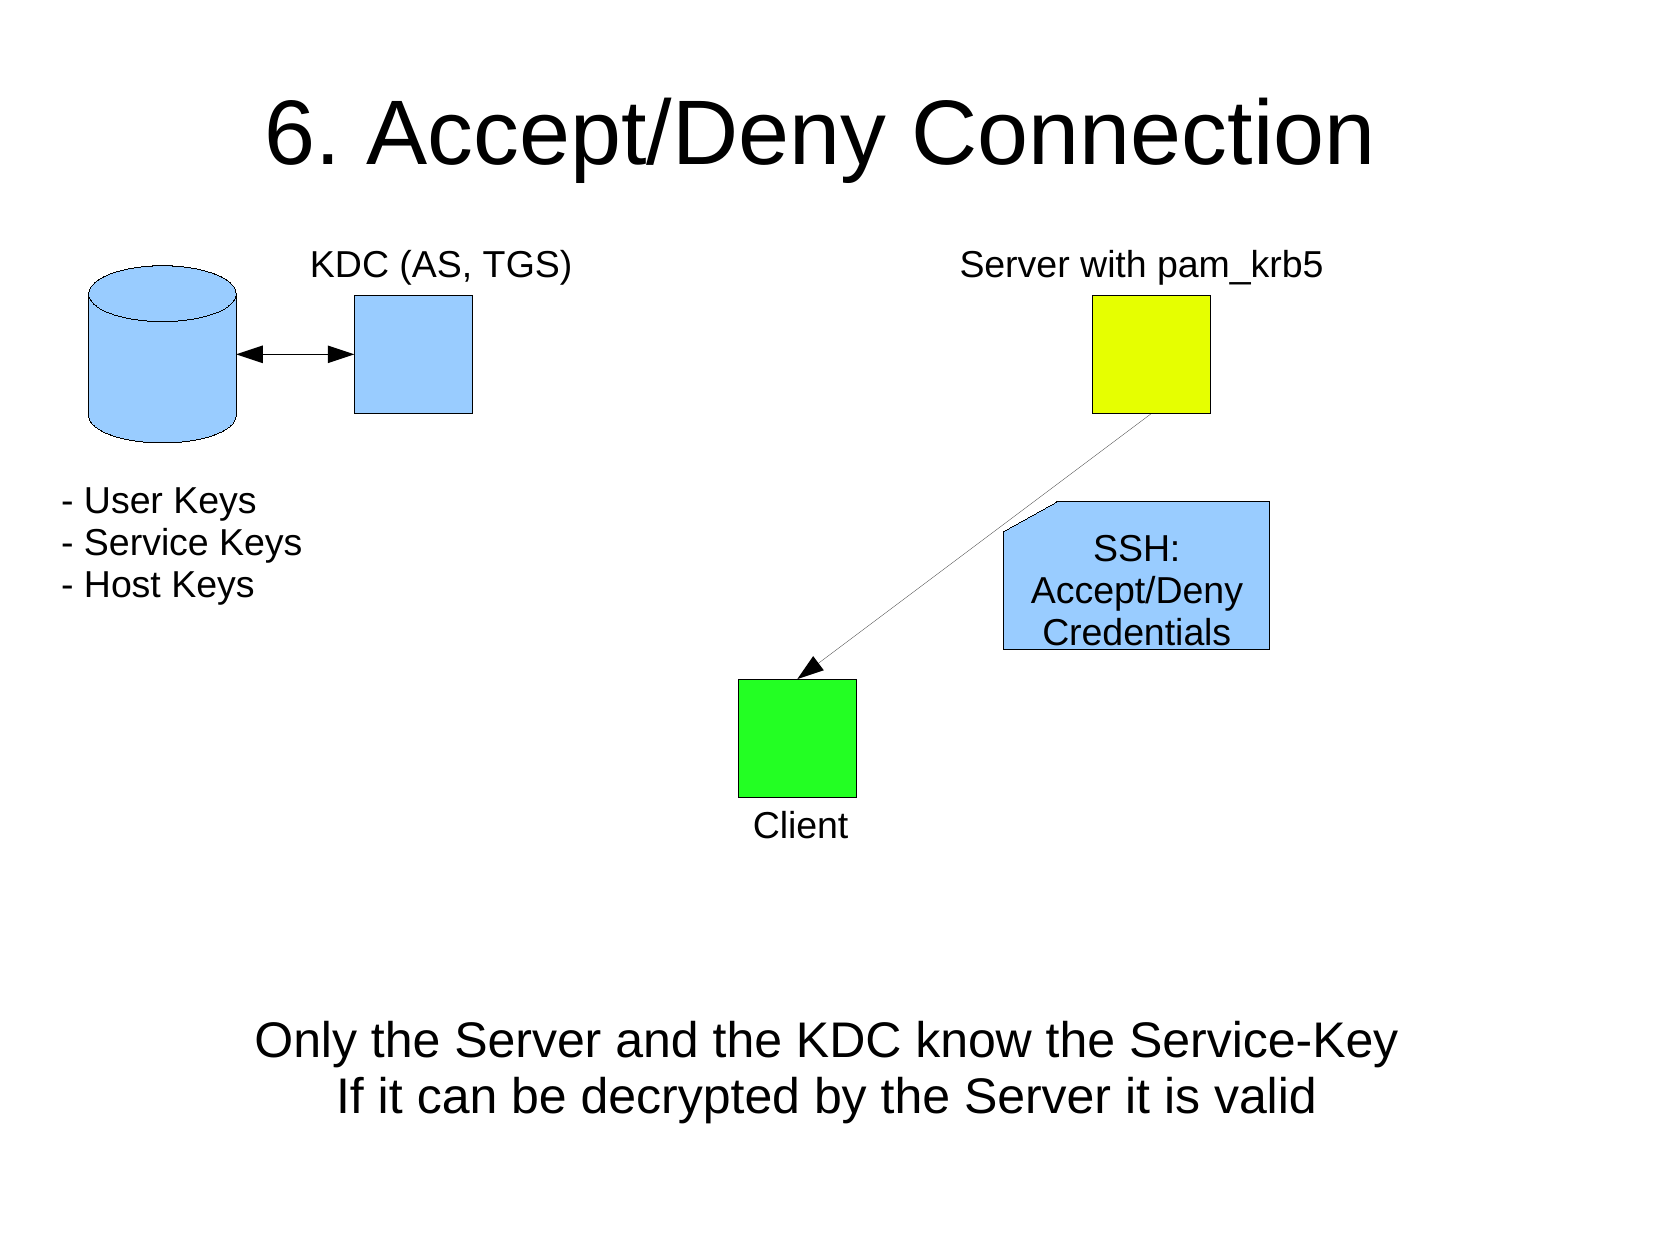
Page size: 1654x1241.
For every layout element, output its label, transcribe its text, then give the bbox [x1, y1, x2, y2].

text_box Client [738, 797, 886, 855]
text_box Server with pam_krb5 [944, 236, 1359, 294]
text_box [738, 679, 857, 797]
text_box [88, 265, 237, 443]
text_box - User Keys - Service Keys - Host Keys [46, 472, 314, 614]
text_box [354, 295, 473, 414]
text_box KDC (AS, TGS) [295, 236, 583, 294]
text_box Only the Server and the KDC know the Service-Key If it can be decrypted by the Server it is valid [239, 1004, 1391, 1132]
text_box SSH: Accept/Deny Credentials [1003, 501, 1270, 650]
title 6. Accept/Deny Connection [76, 29, 1565, 237]
text_box [1092, 295, 1211, 414]
